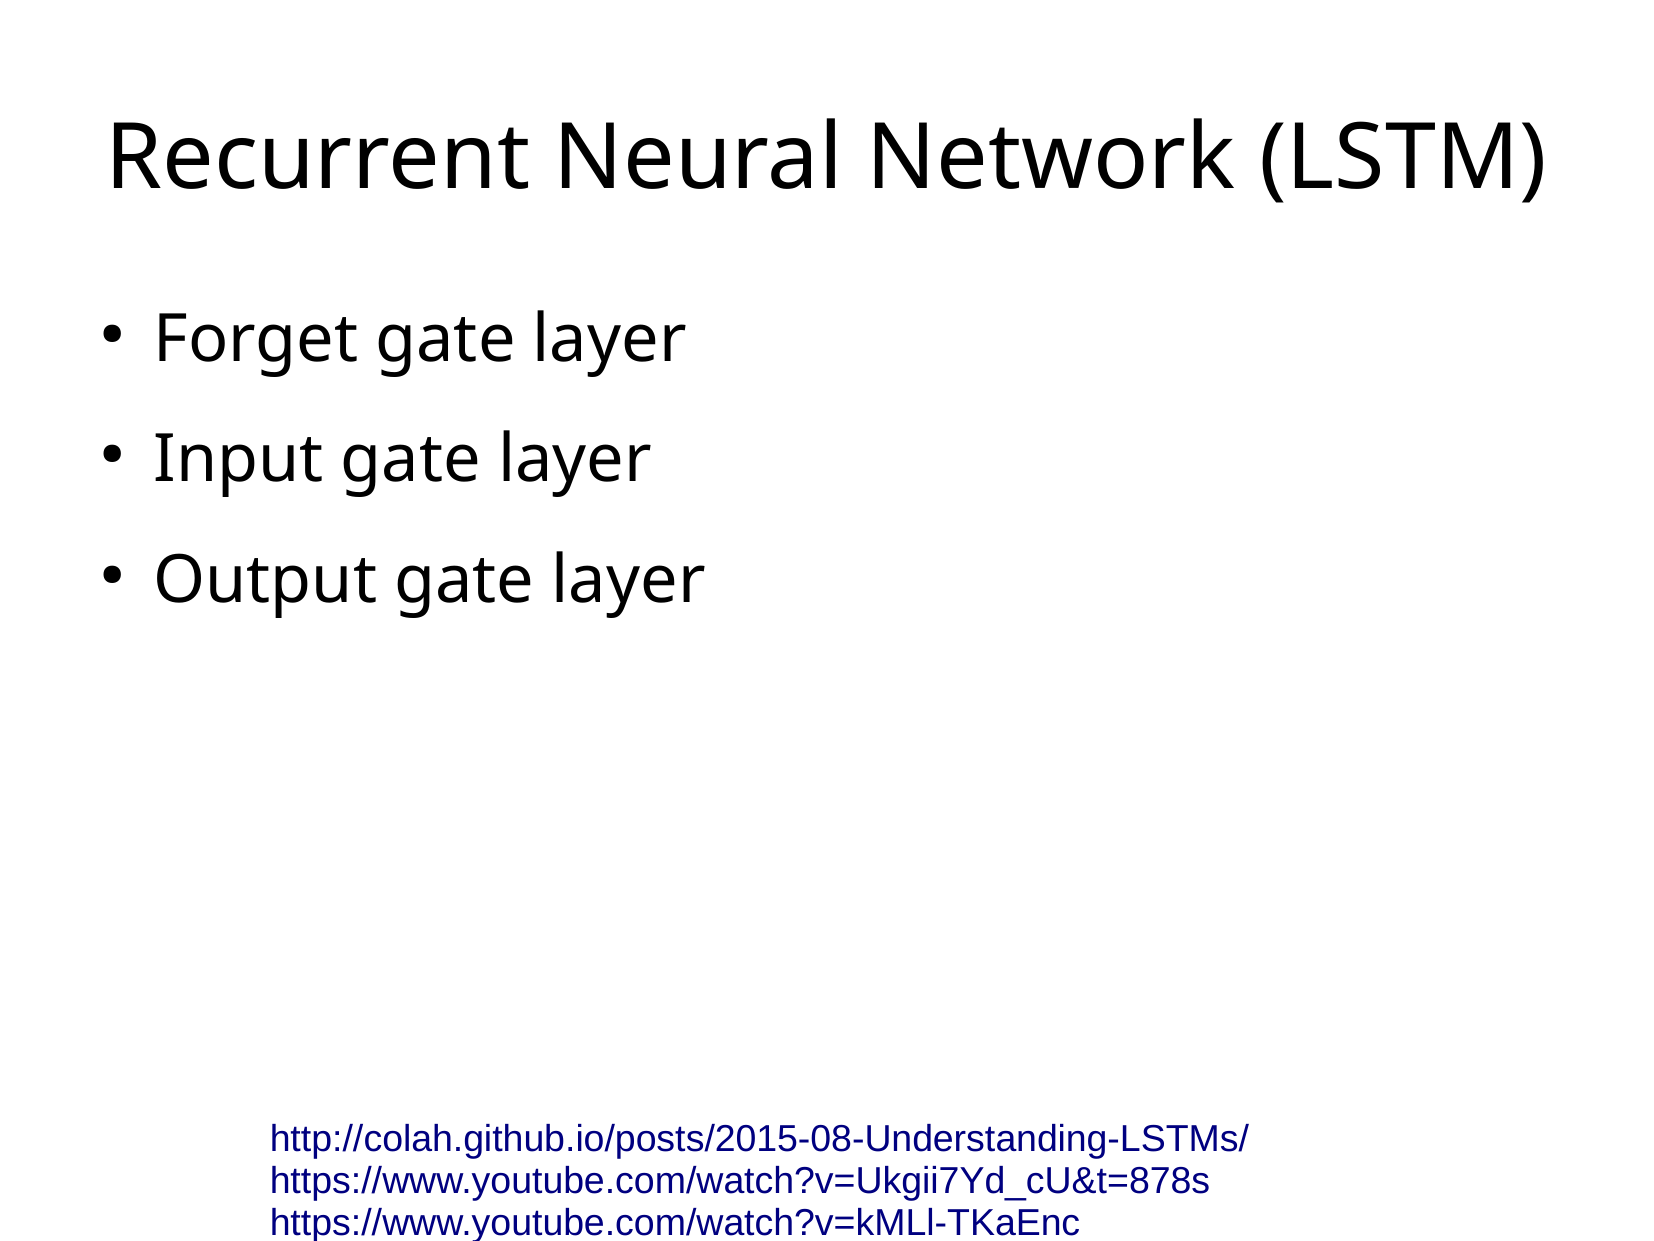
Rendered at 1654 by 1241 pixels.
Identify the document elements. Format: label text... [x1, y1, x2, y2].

text_box http://colah.github.io/posts/2015-08-Understanding-LSTMs/ https://www.youtube.com/watch?v=Ukgii7Yd_cU&t=878s https://www.youtube.com/watch?v=kMLl-TKaEnc [255, 1110, 1265, 1241]
title Recurrent Neural Network (LSTM) [82, 49, 1571, 257]
list Forget gate layer Input gate layer Output gate layer [82, 290, 809, 1010]
